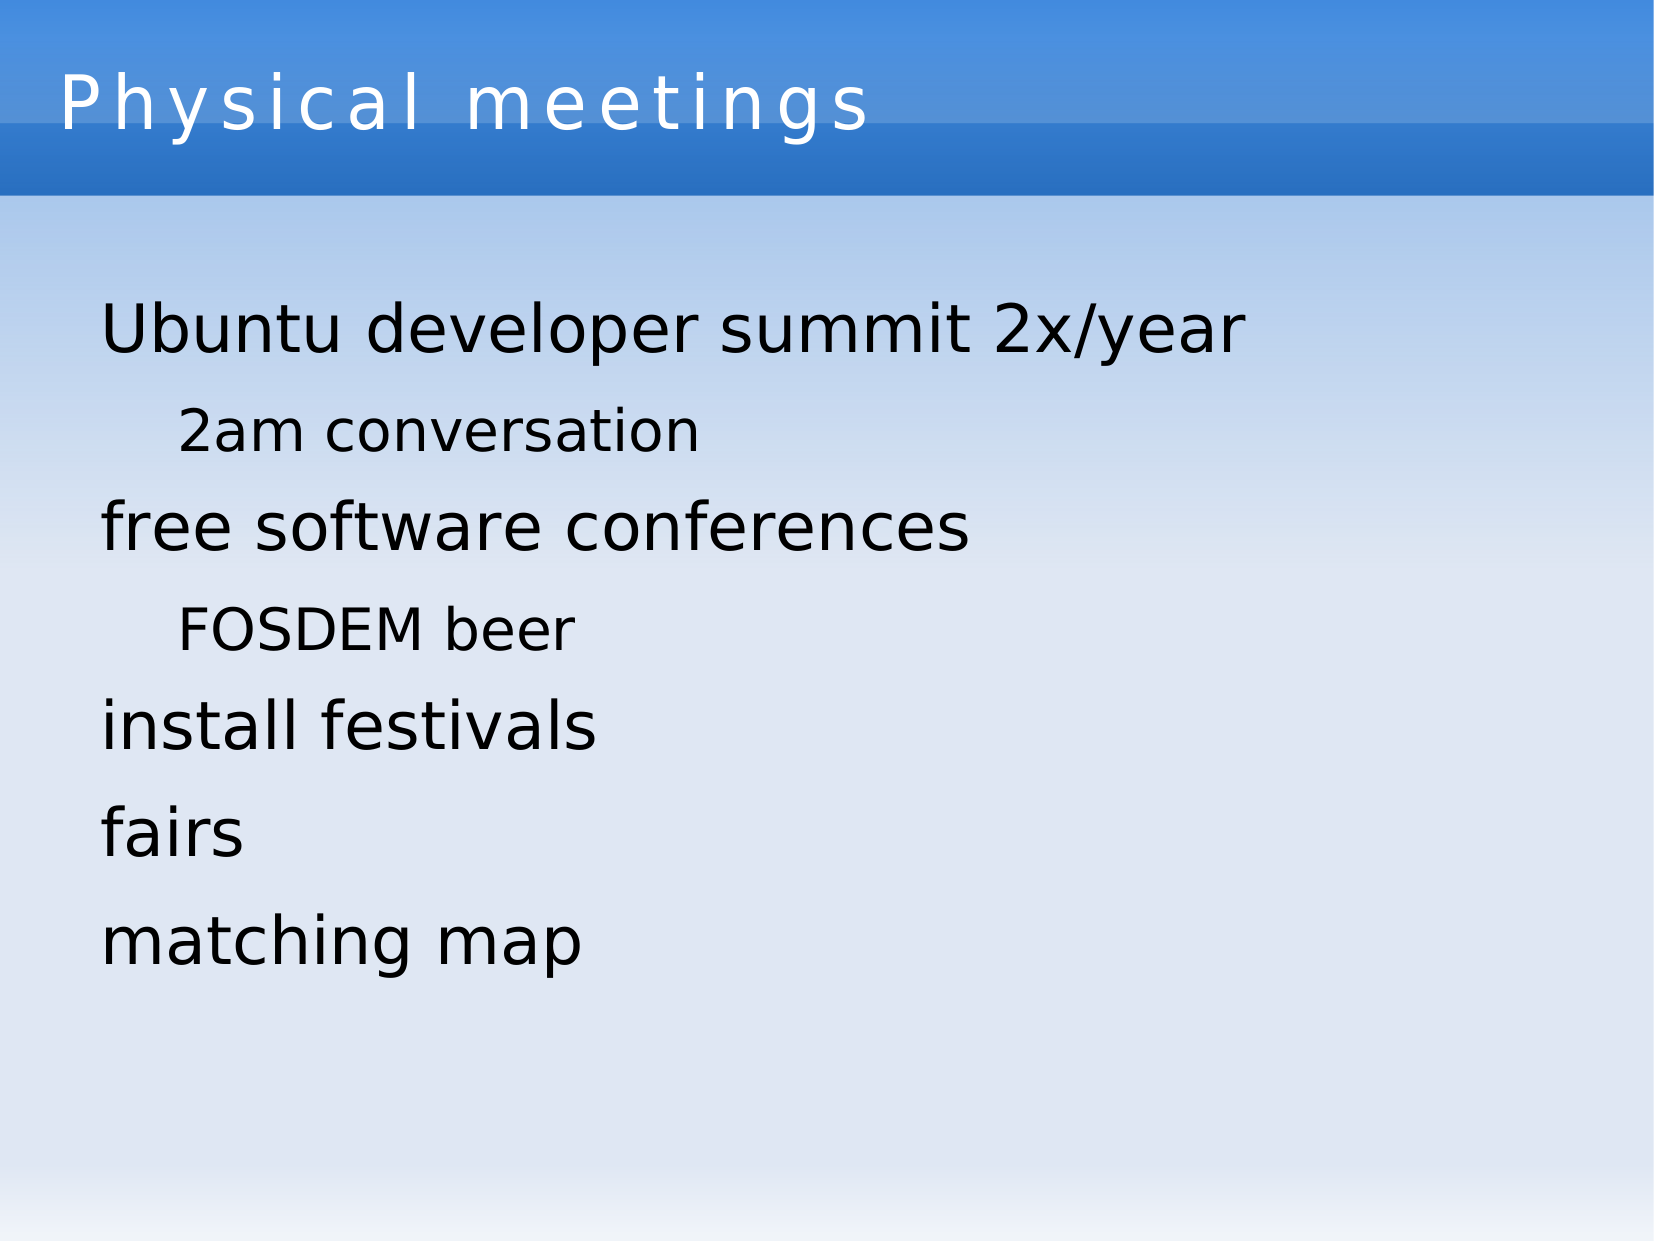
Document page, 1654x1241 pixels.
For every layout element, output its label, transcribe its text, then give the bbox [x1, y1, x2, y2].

picture [0, 0, 1654, 1241]
title Physical meetings [59, 29, 1625, 178]
list Ubuntu developer summit 2x/year 2am conversation free software conferences FOSDEM beer install festivals fairs matching map [82, 290, 1571, 1109]
